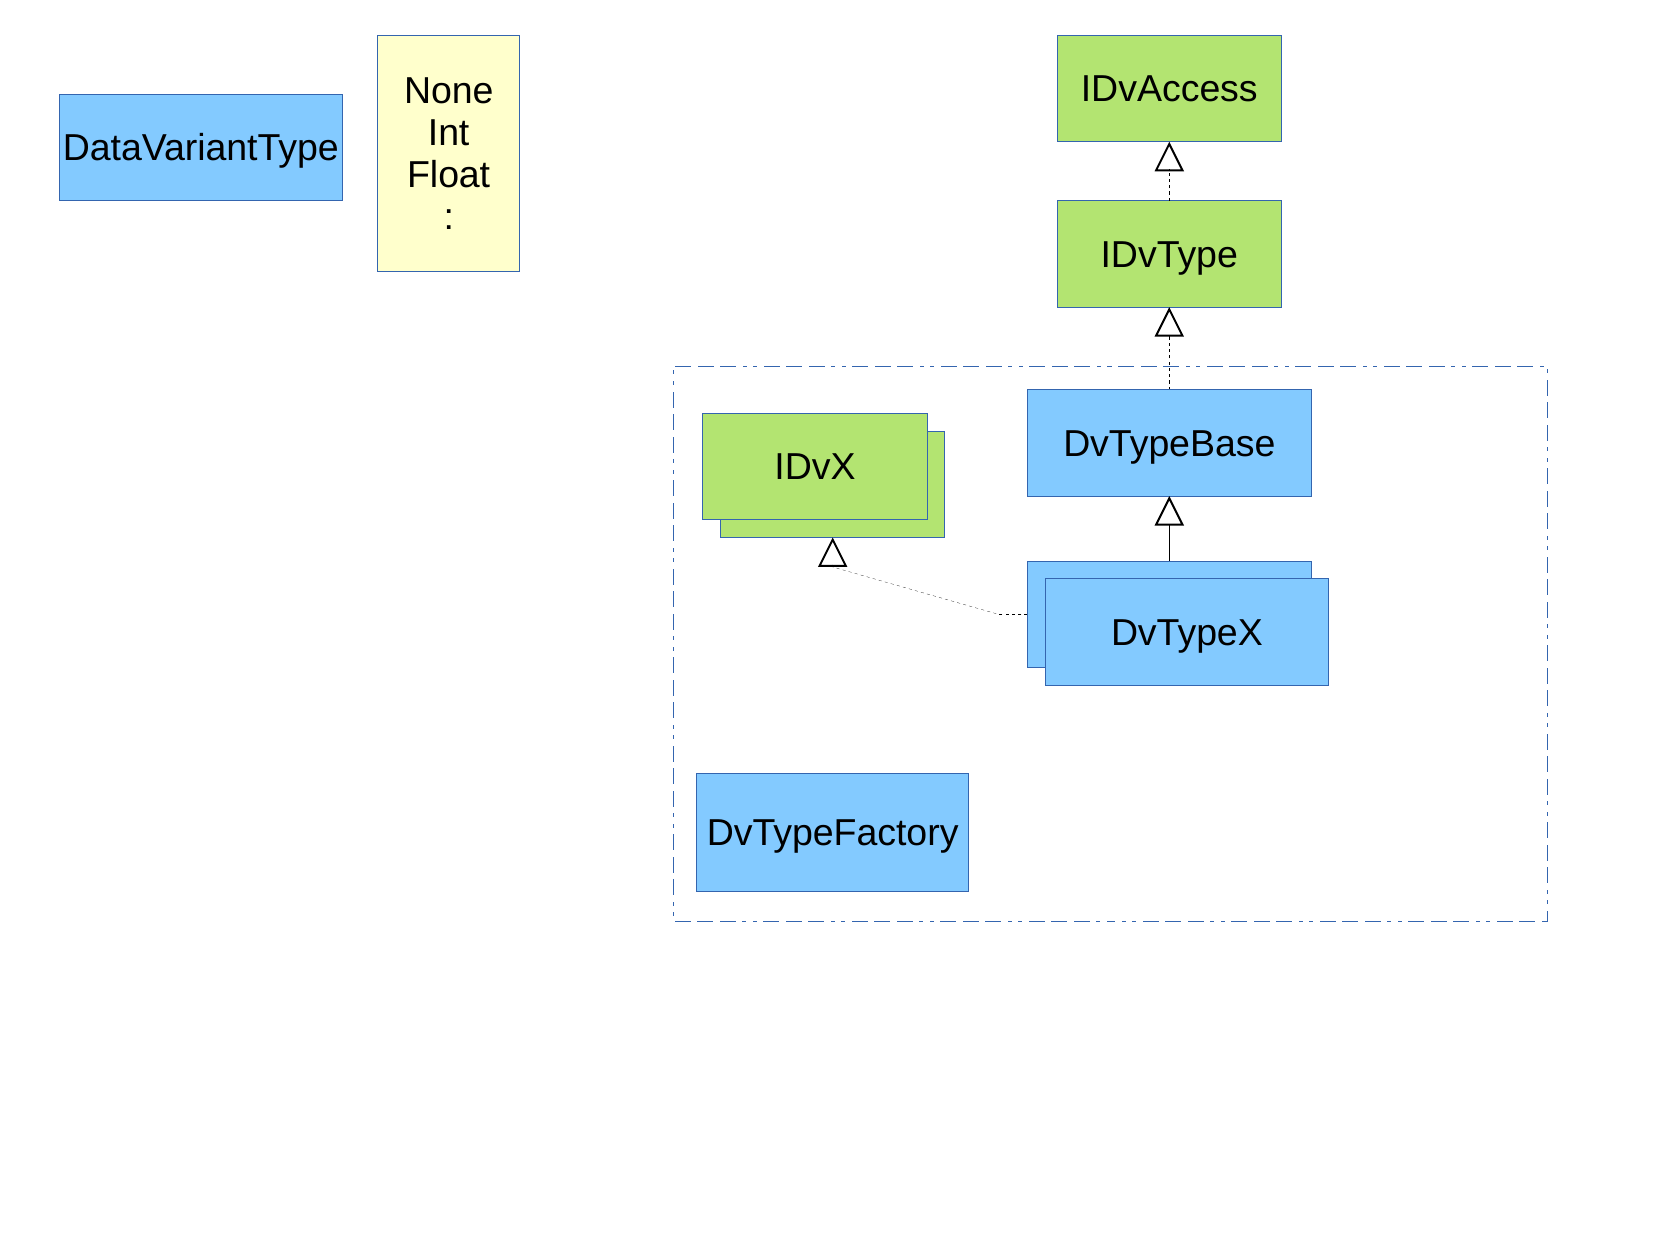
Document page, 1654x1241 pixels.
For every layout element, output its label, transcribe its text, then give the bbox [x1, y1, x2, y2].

text_box None Int Float : [377, 35, 520, 272]
text_box DvTypeX [1027, 561, 1312, 668]
text_box IDvX [720, 431, 945, 538]
text_box IDvX [702, 413, 928, 520]
text_box DataVariantType [59, 94, 343, 201]
text_box DvTypeBase [1027, 389, 1312, 497]
text_box IDvAccess [1057, 35, 1282, 142]
text_box DvTypeX [1045, 578, 1329, 686]
text_box DvTypeFactory [696, 773, 969, 892]
text_box IDvType [1057, 200, 1282, 308]
